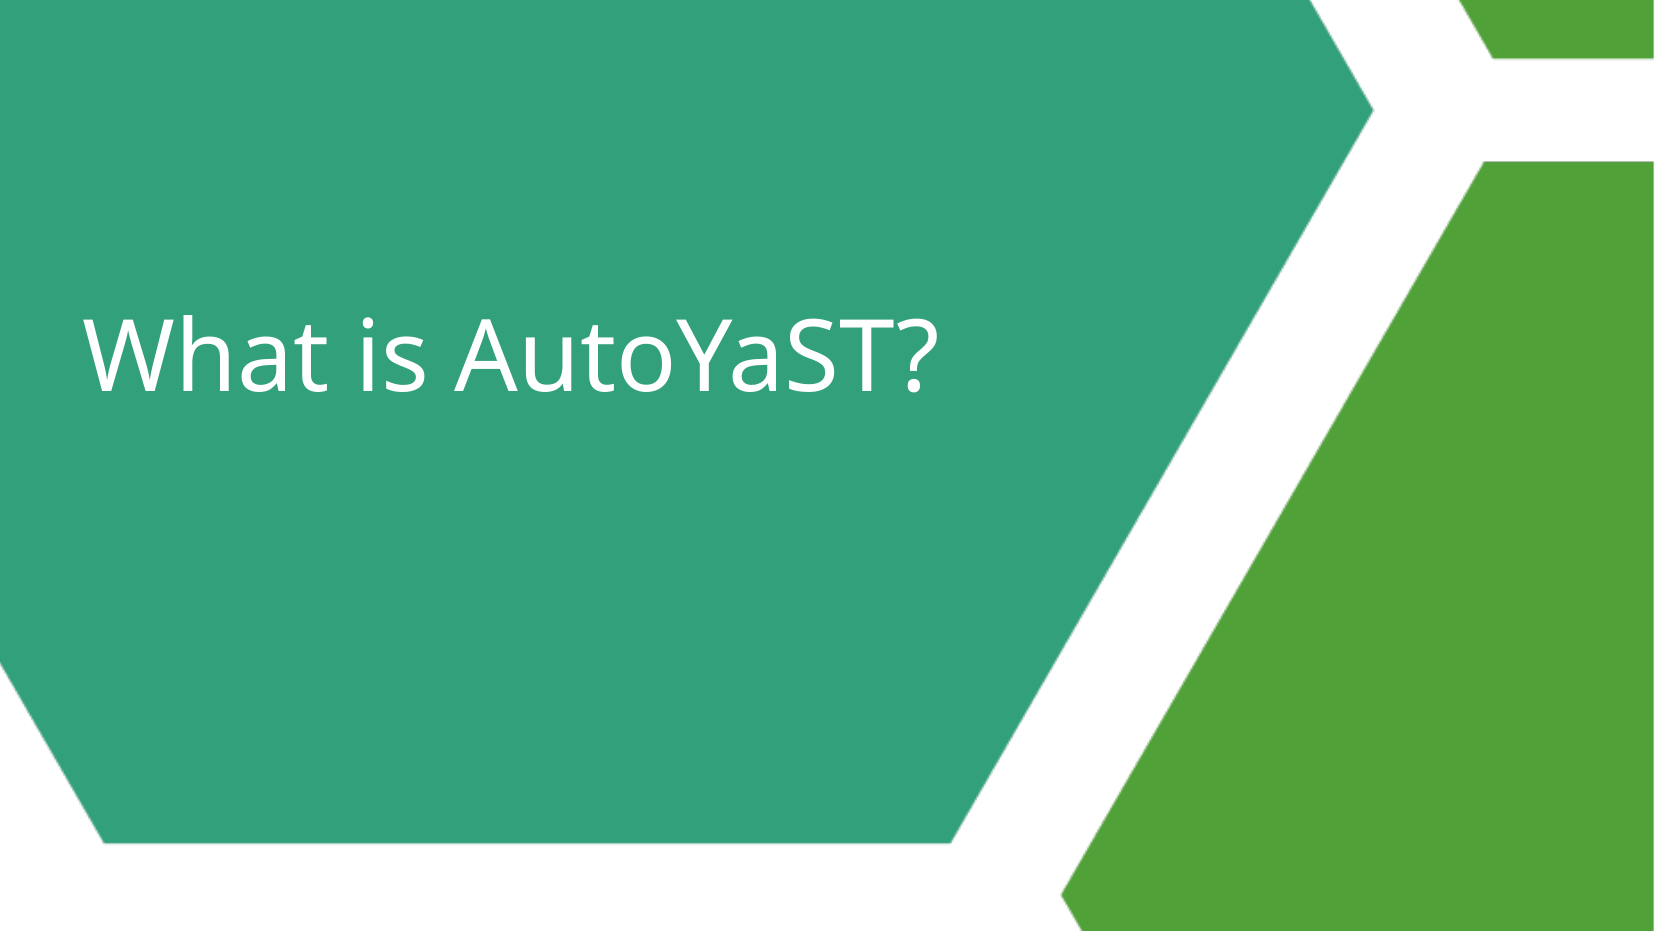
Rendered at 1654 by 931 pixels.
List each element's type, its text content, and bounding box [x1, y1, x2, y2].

picture [0, 0, 1654, 931]
title What is AutoYaST? [82, 219, 1218, 486]
